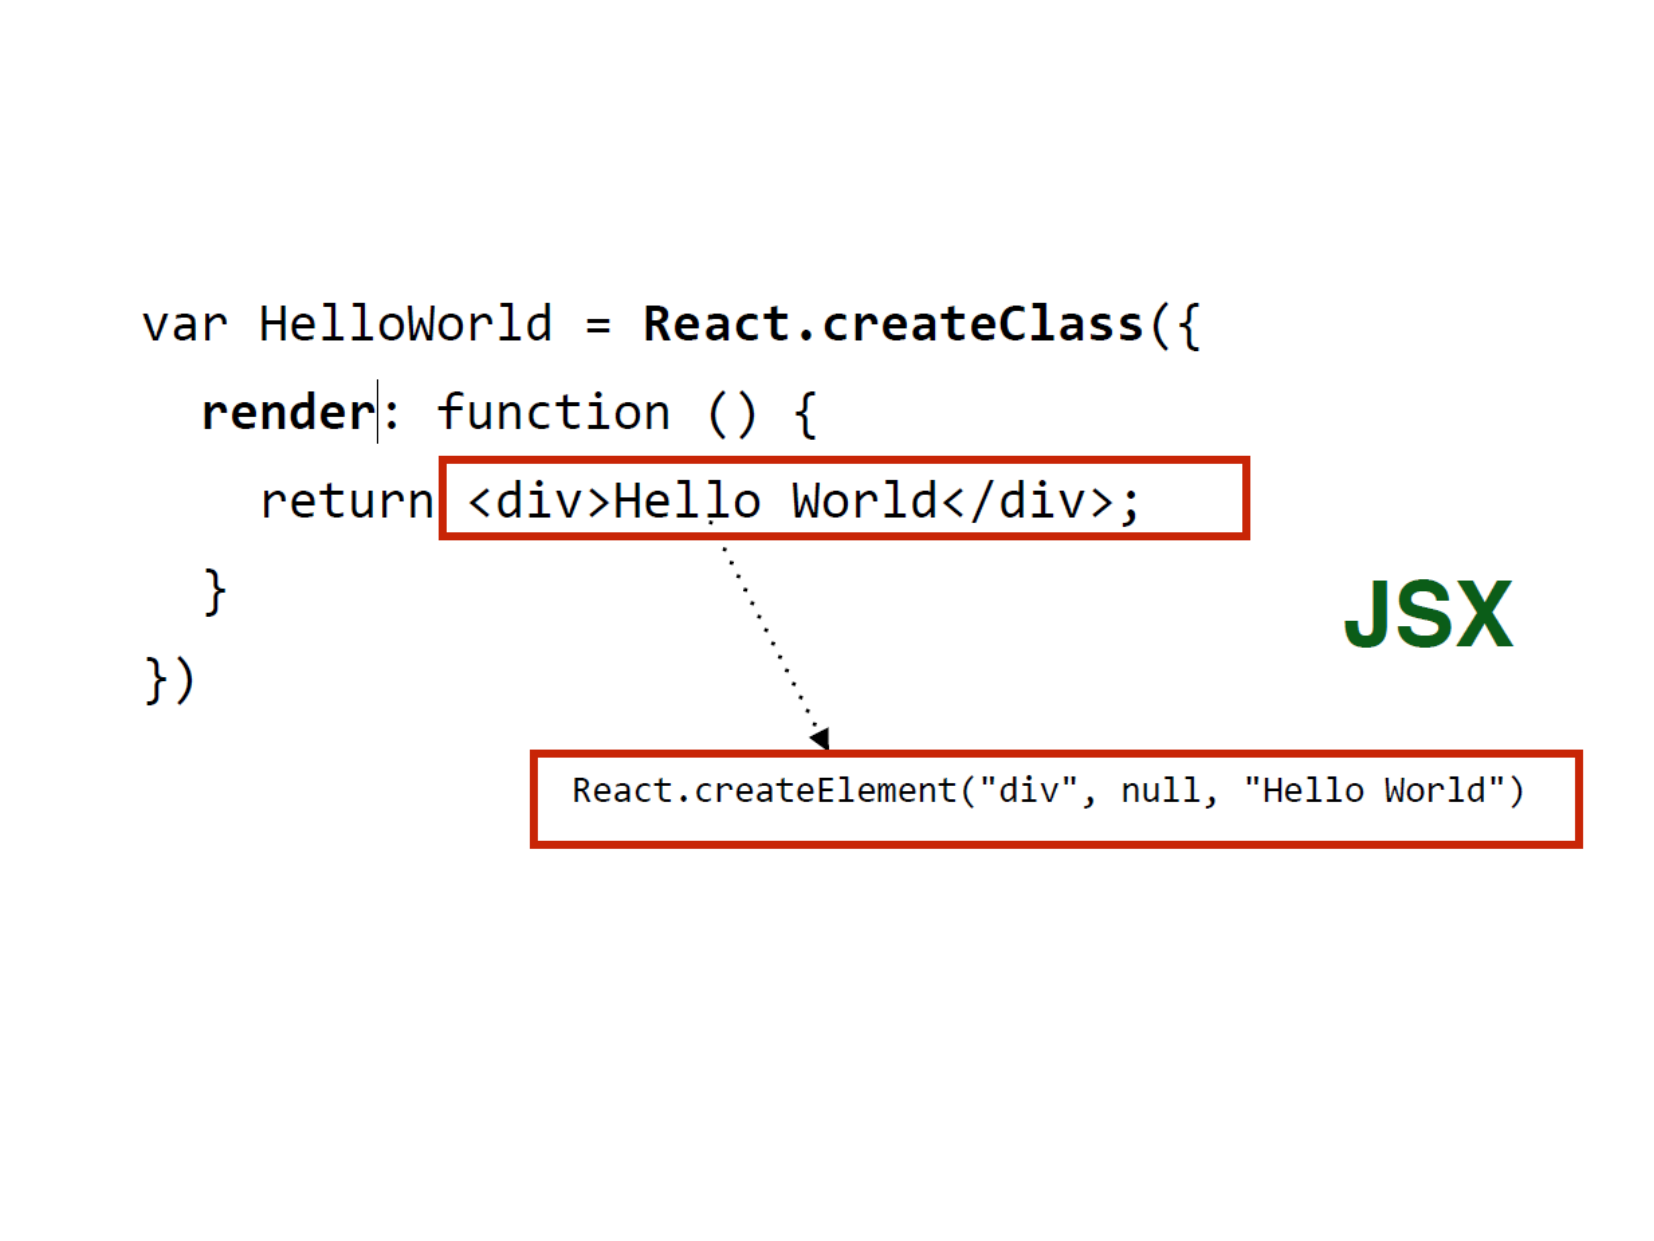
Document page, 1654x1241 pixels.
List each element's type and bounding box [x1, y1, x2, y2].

picture [94, 295, 1594, 896]
